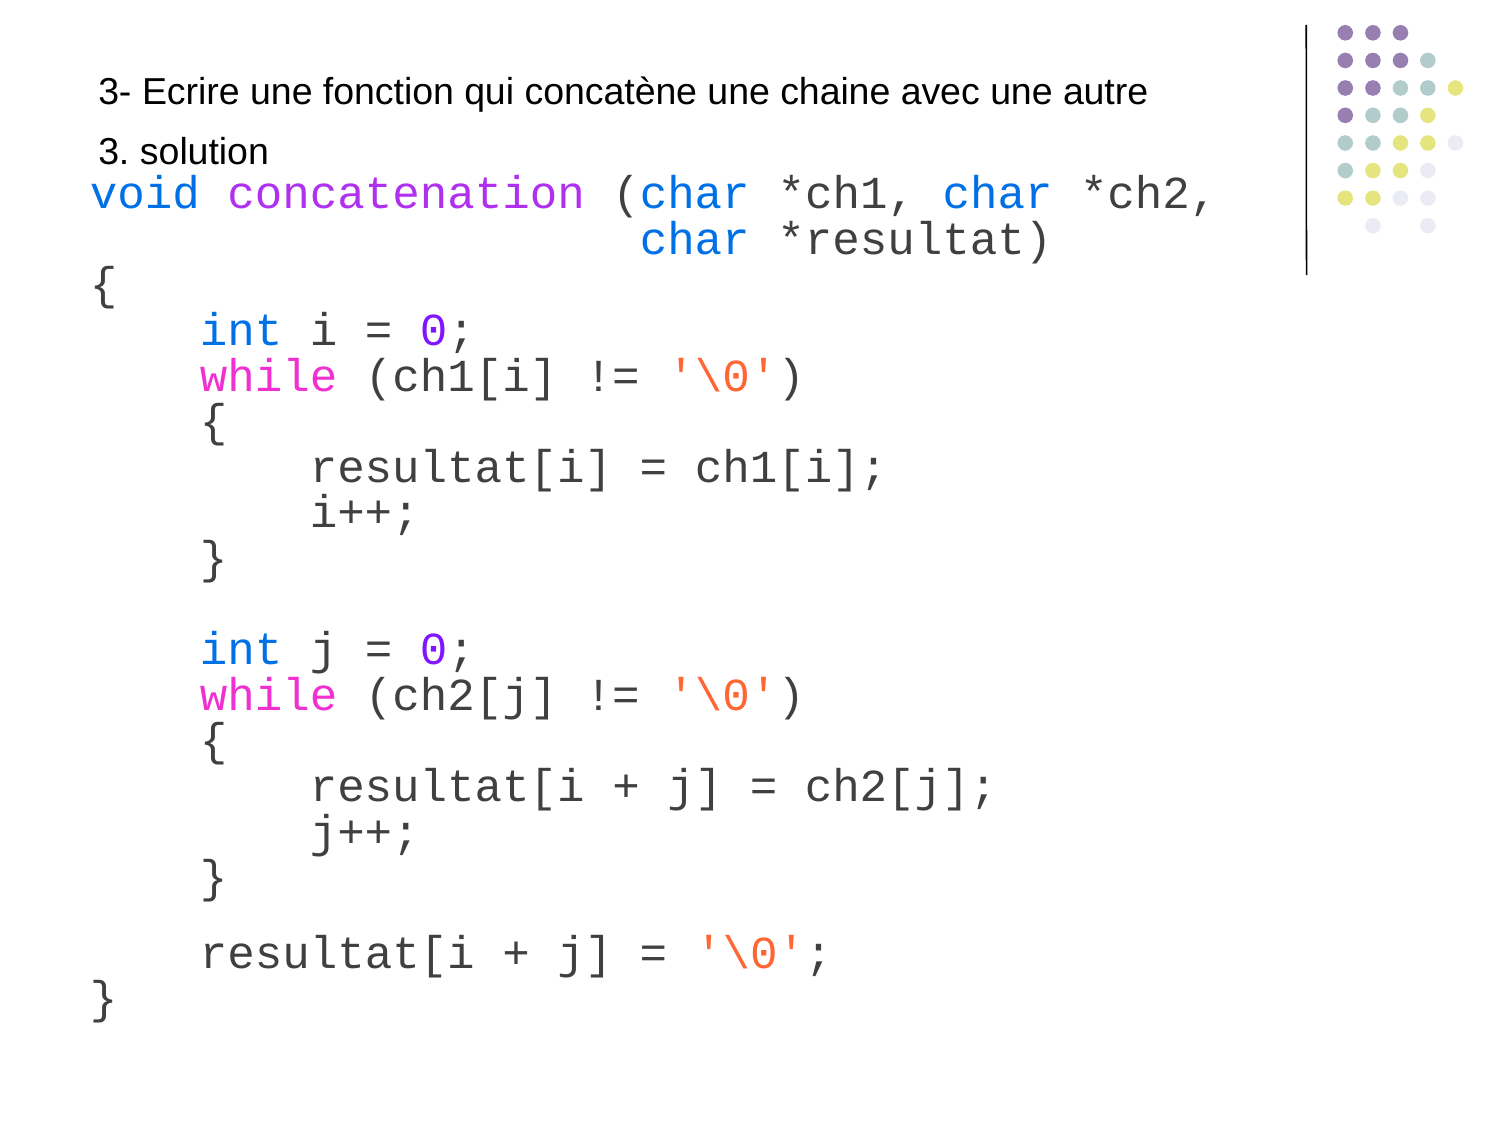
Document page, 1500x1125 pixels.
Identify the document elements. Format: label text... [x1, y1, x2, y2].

list 3- Ecrire une fonction qui concatène une chaine avec une autre 3. solution void concatenation (char *ch1, char *ch2, char *resultat) { int i = 0; while (ch1[i] != '\0') { resultat[i] = ch1[i]; i++; } int j = 0; while (ch2[j] != '\0') { resultat[i + j] = ch2[j]; j++; } resultat[i + j] = '\0'; } [75, 59, 1425, 1092]
